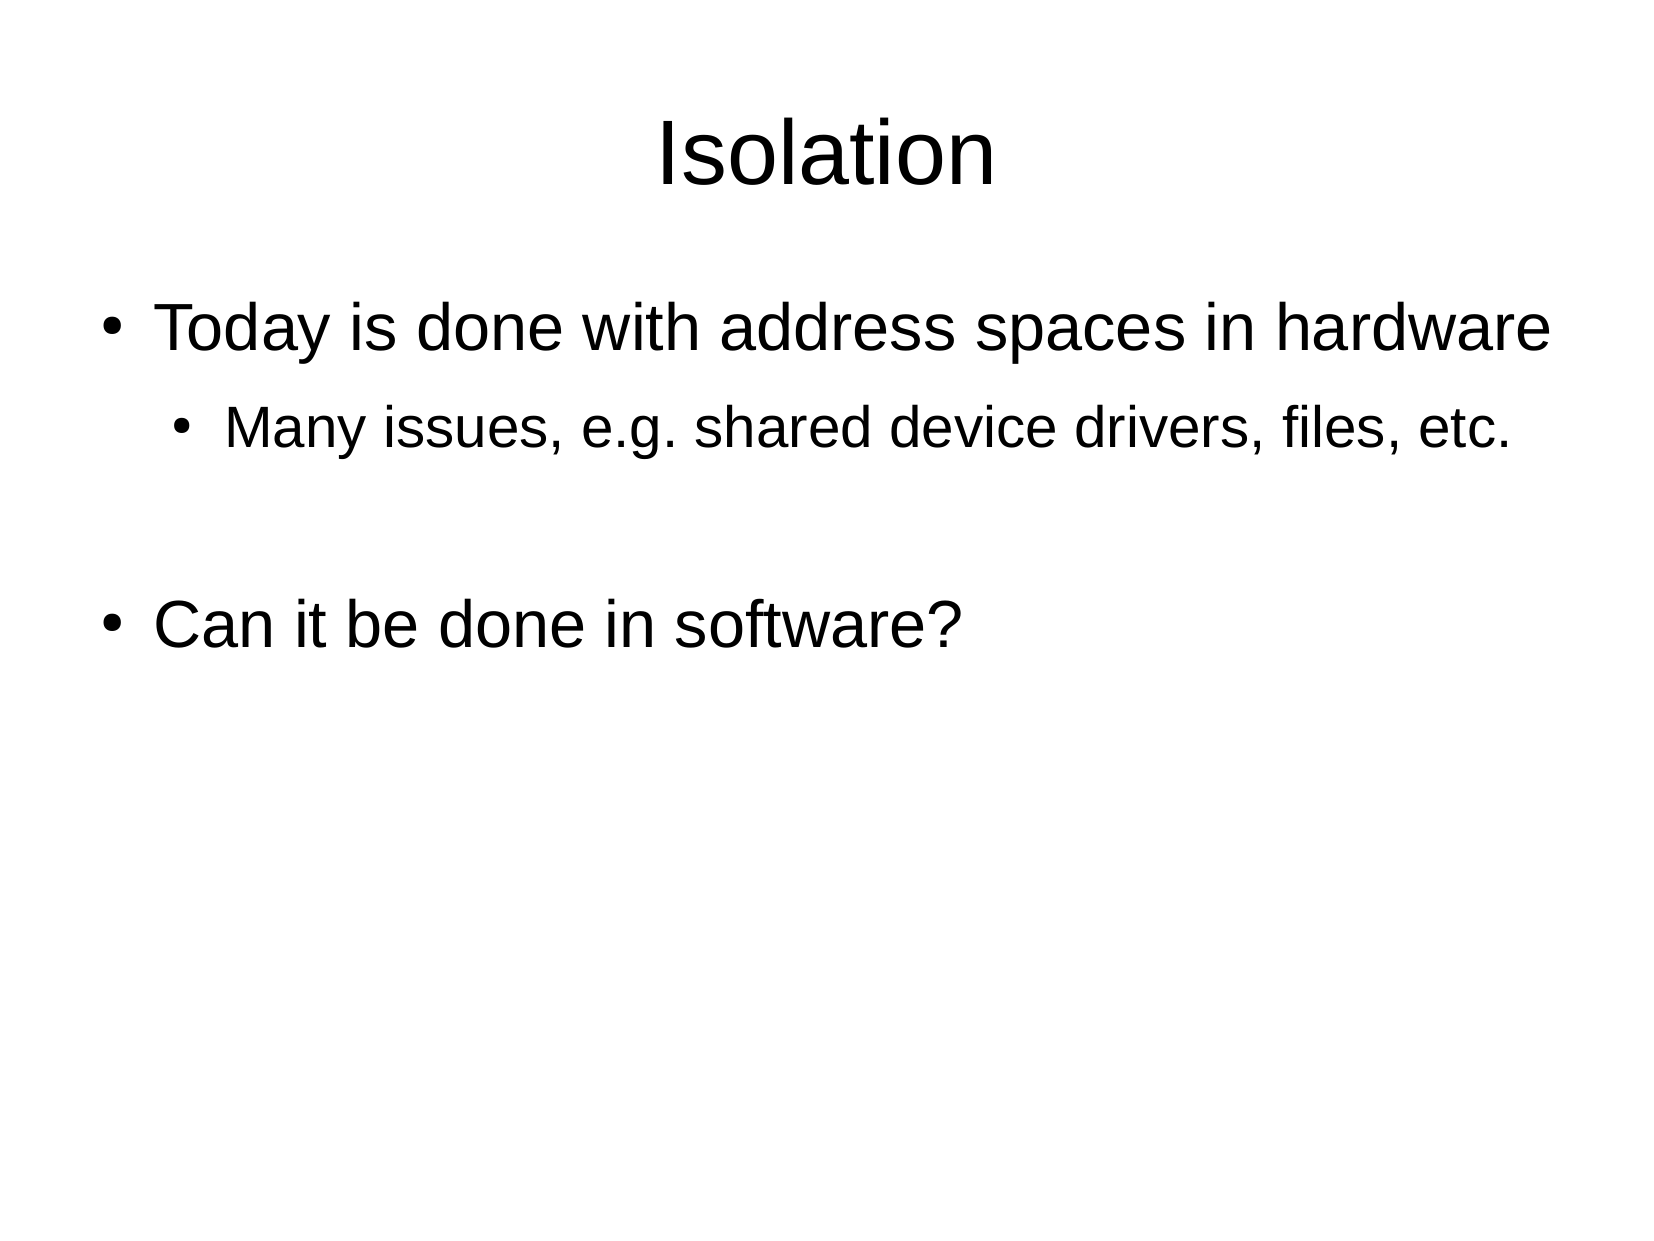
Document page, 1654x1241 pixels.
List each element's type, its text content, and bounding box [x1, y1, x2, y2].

title Isolation [82, 49, 1571, 257]
list Today is done with address spaces in hardware Many issues, e.g. shared device drivers, files, etc. Can it be done in software? [82, 290, 1571, 1010]
